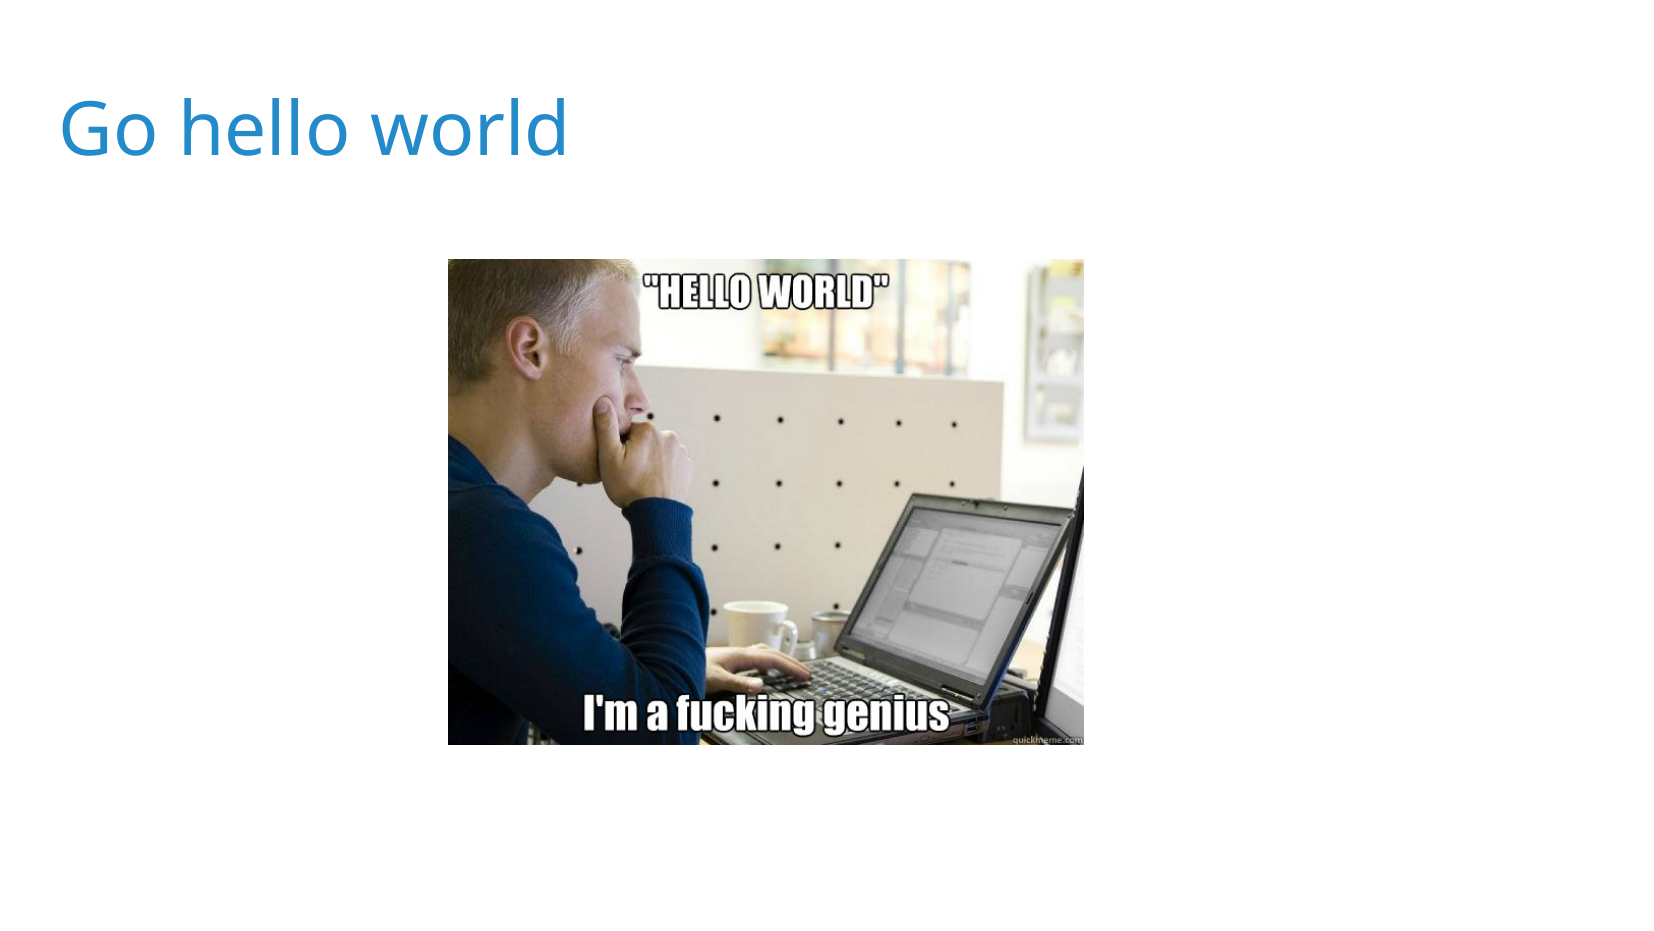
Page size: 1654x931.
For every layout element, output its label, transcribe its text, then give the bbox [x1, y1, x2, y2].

picture [448, 259, 1084, 745]
title Go hello world [59, 59, 1595, 178]
